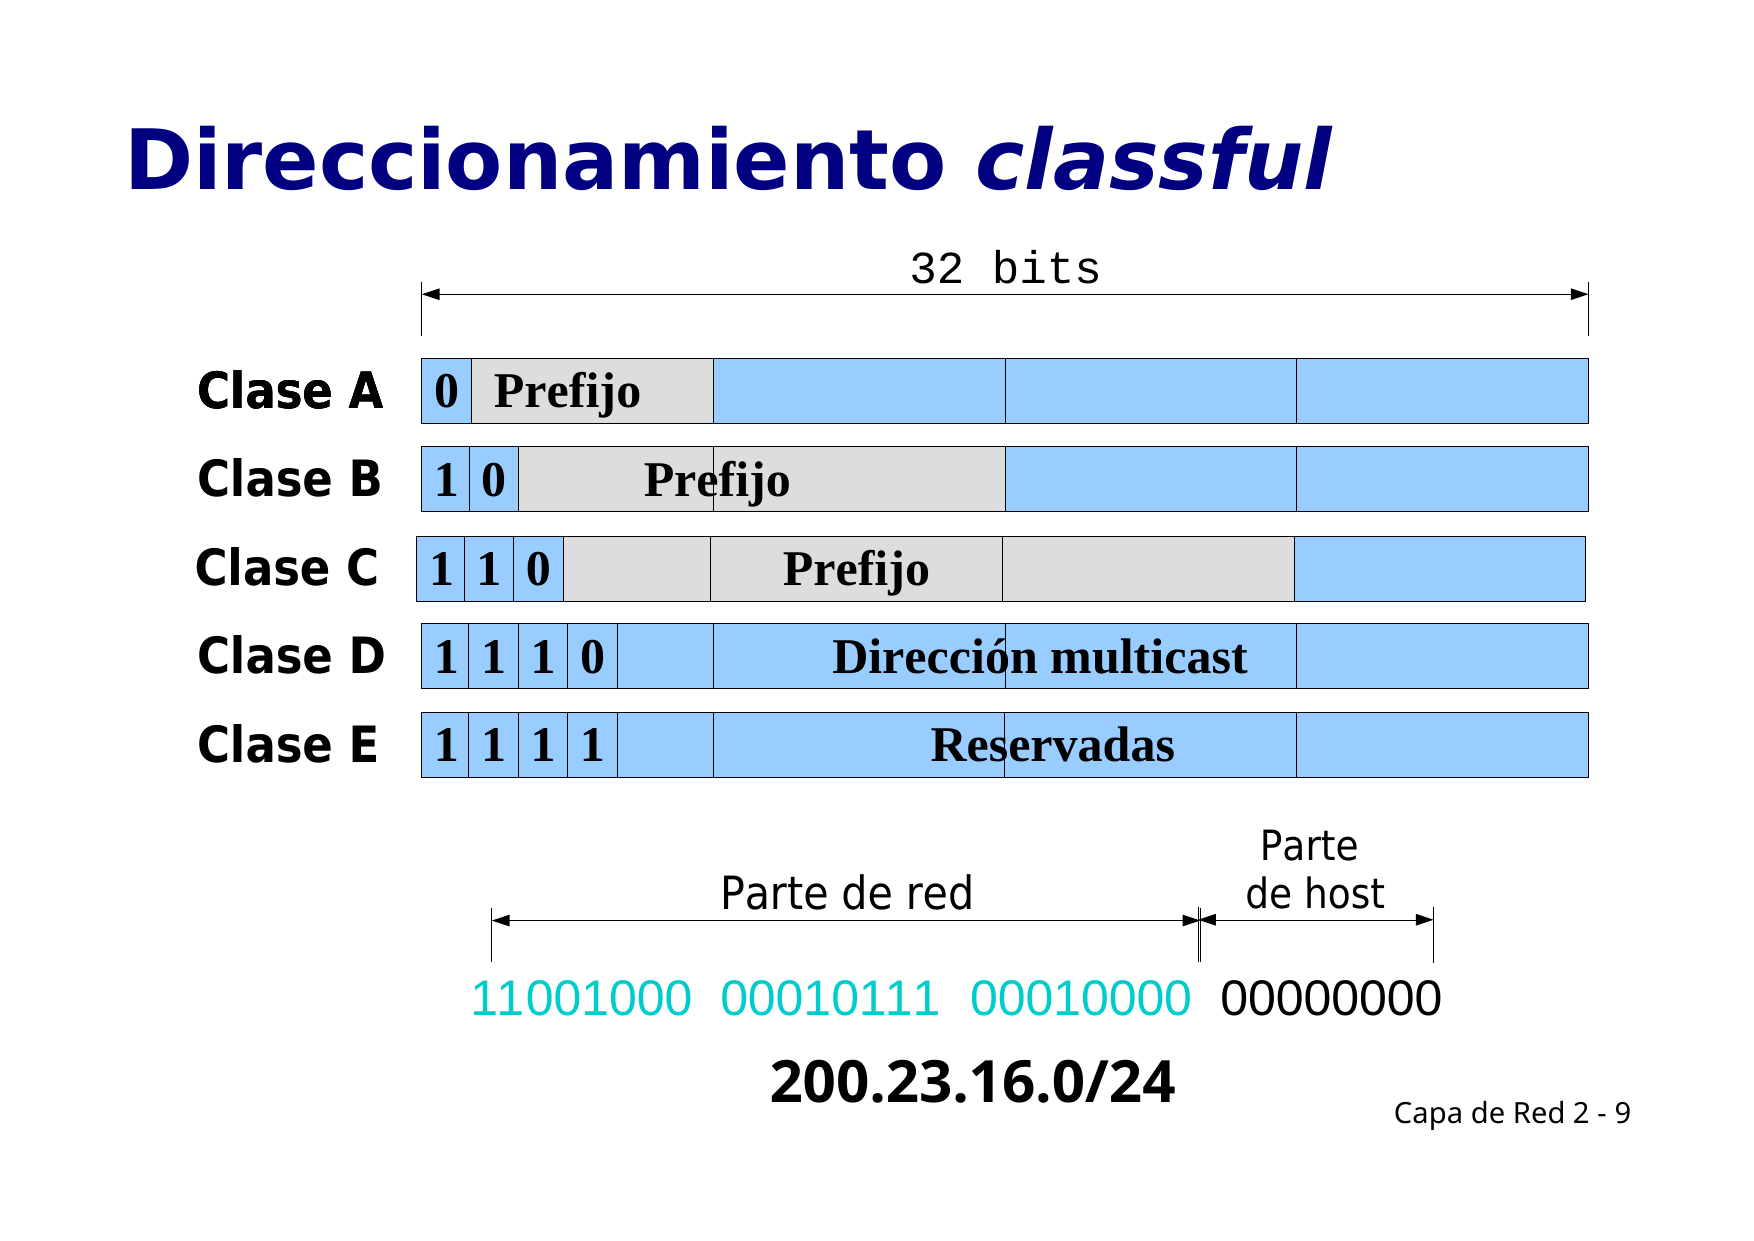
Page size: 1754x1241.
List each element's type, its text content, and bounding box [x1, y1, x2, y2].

text_box 0 [568, 623, 618, 689]
text_box Reservadas [713, 712, 1005, 778]
text_box Clase C [179, 531, 395, 605]
text_box [618, 712, 713, 778]
text_box Prefijo [519, 446, 714, 512]
text_box 1 [421, 712, 468, 778]
text_box 1 [468, 712, 519, 778]
text_box 1 [416, 536, 464, 602]
text_box 1 [568, 712, 618, 778]
text_box Clase A [182, 354, 399, 428]
text_box [1005, 712, 1589, 778]
text_box Prefijo [710, 536, 1002, 602]
text_box [1002, 536, 1586, 602]
text_box 1 [468, 623, 519, 689]
text_box [714, 446, 1589, 512]
text_box 1 [519, 623, 568, 689]
text_box 11001000 00010111 00010000 00000000 [455, 962, 1458, 1034]
text_box [713, 358, 1589, 424]
text_box 0 [514, 536, 564, 602]
text_box 0 [469, 446, 519, 512]
text_box 200.23.16.0/24 [754, 1032, 1191, 1128]
text_box [564, 536, 710, 602]
text_box 1 [464, 536, 514, 602]
text_box Clase E [182, 708, 395, 782]
text_box 1 [421, 446, 469, 512]
text_box Clase D [182, 619, 401, 694]
text_box Clase B [182, 442, 399, 516]
text_box Prefijo [472, 358, 713, 424]
text_box 0 [421, 358, 472, 424]
text_box Dirección multicast [713, 623, 1006, 689]
title Direccionamiento classful [109, 59, 1696, 262]
text_box 1 [519, 712, 568, 778]
text_box [1006, 623, 1589, 689]
text_box [618, 623, 713, 689]
text_box 1 [421, 623, 468, 689]
